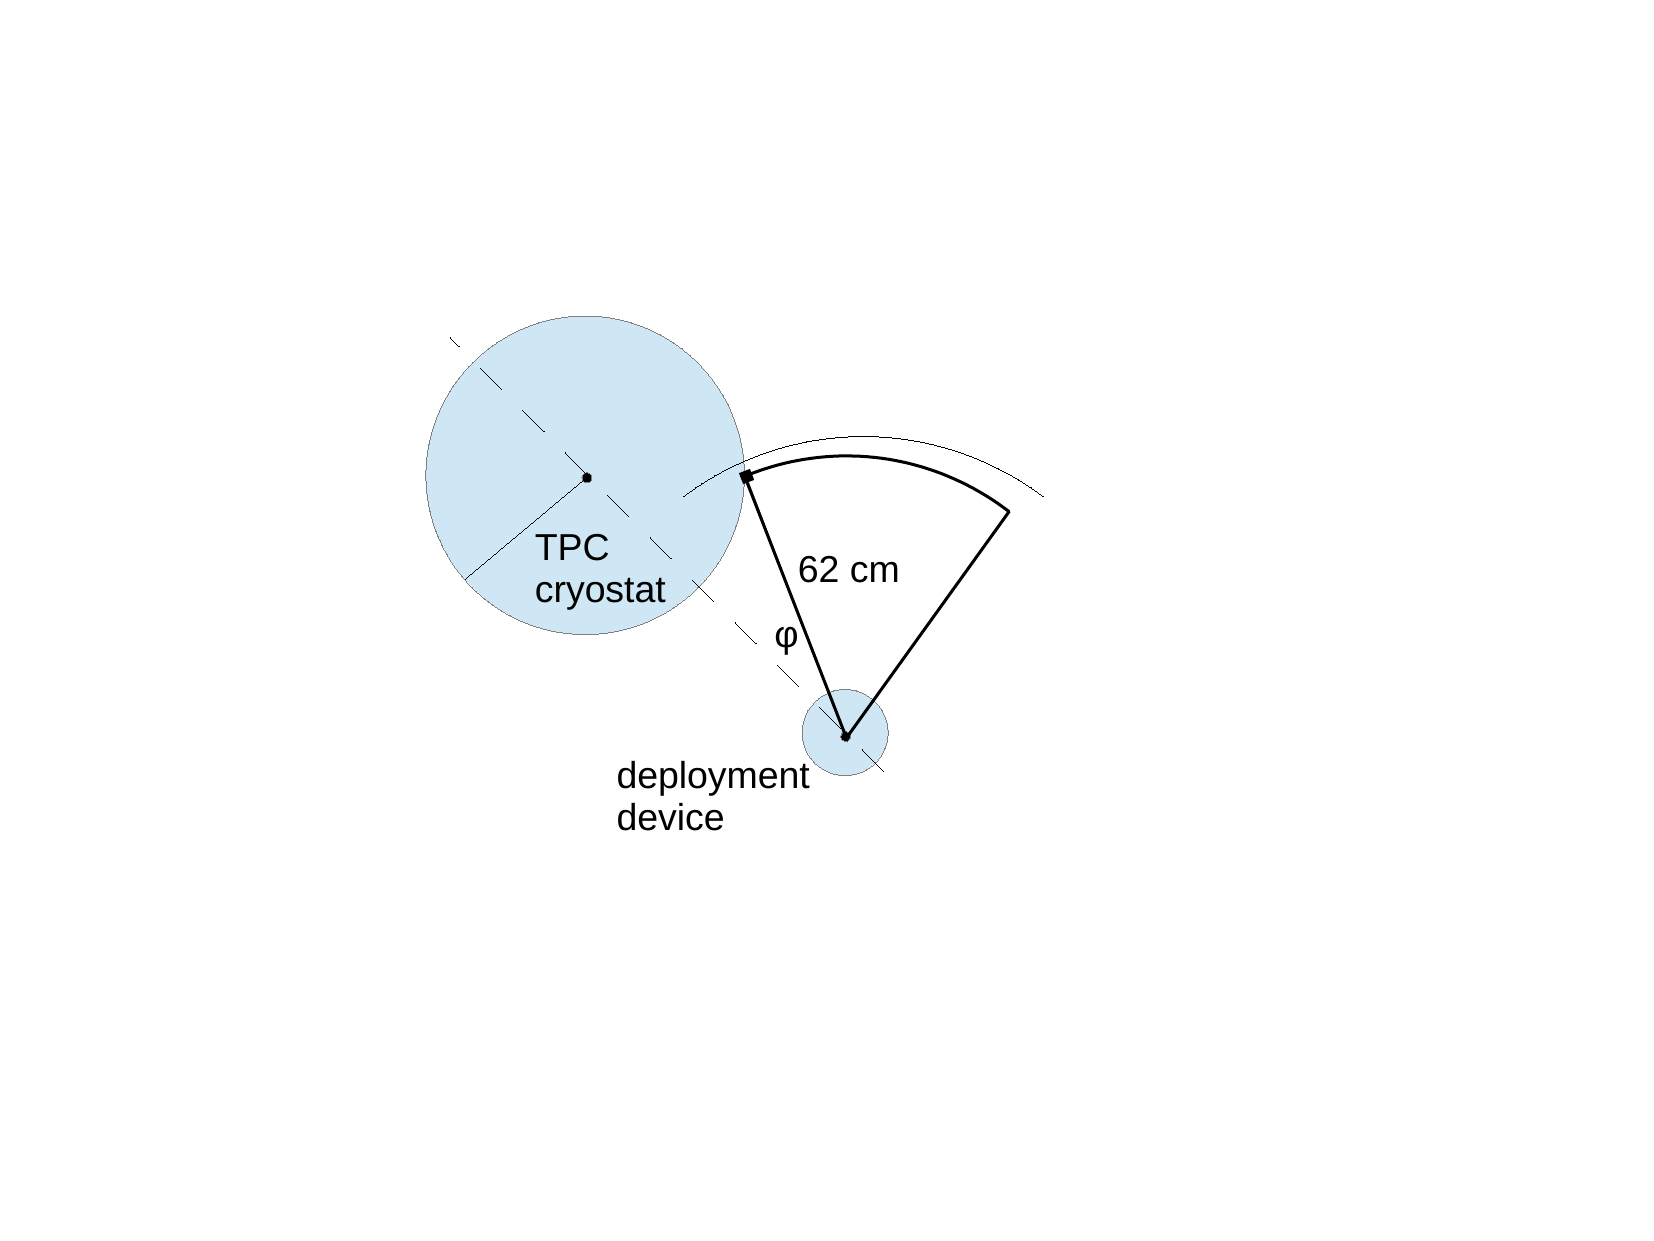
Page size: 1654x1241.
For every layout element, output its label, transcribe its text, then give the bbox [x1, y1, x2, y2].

text_box TPC cryostat [520, 519, 733, 619]
text_box [802, 693, 889, 747]
text_box deployment device [601, 747, 926, 879]
text_box 62 cm [783, 541, 916, 617]
text_box [831, 689, 872, 733]
text_box 62 cm [783, 582, 797, 617]
text_box [425, 316, 1044, 635]
text_box φ [802, 617, 826, 678]
text_box φ [759, 606, 822, 682]
